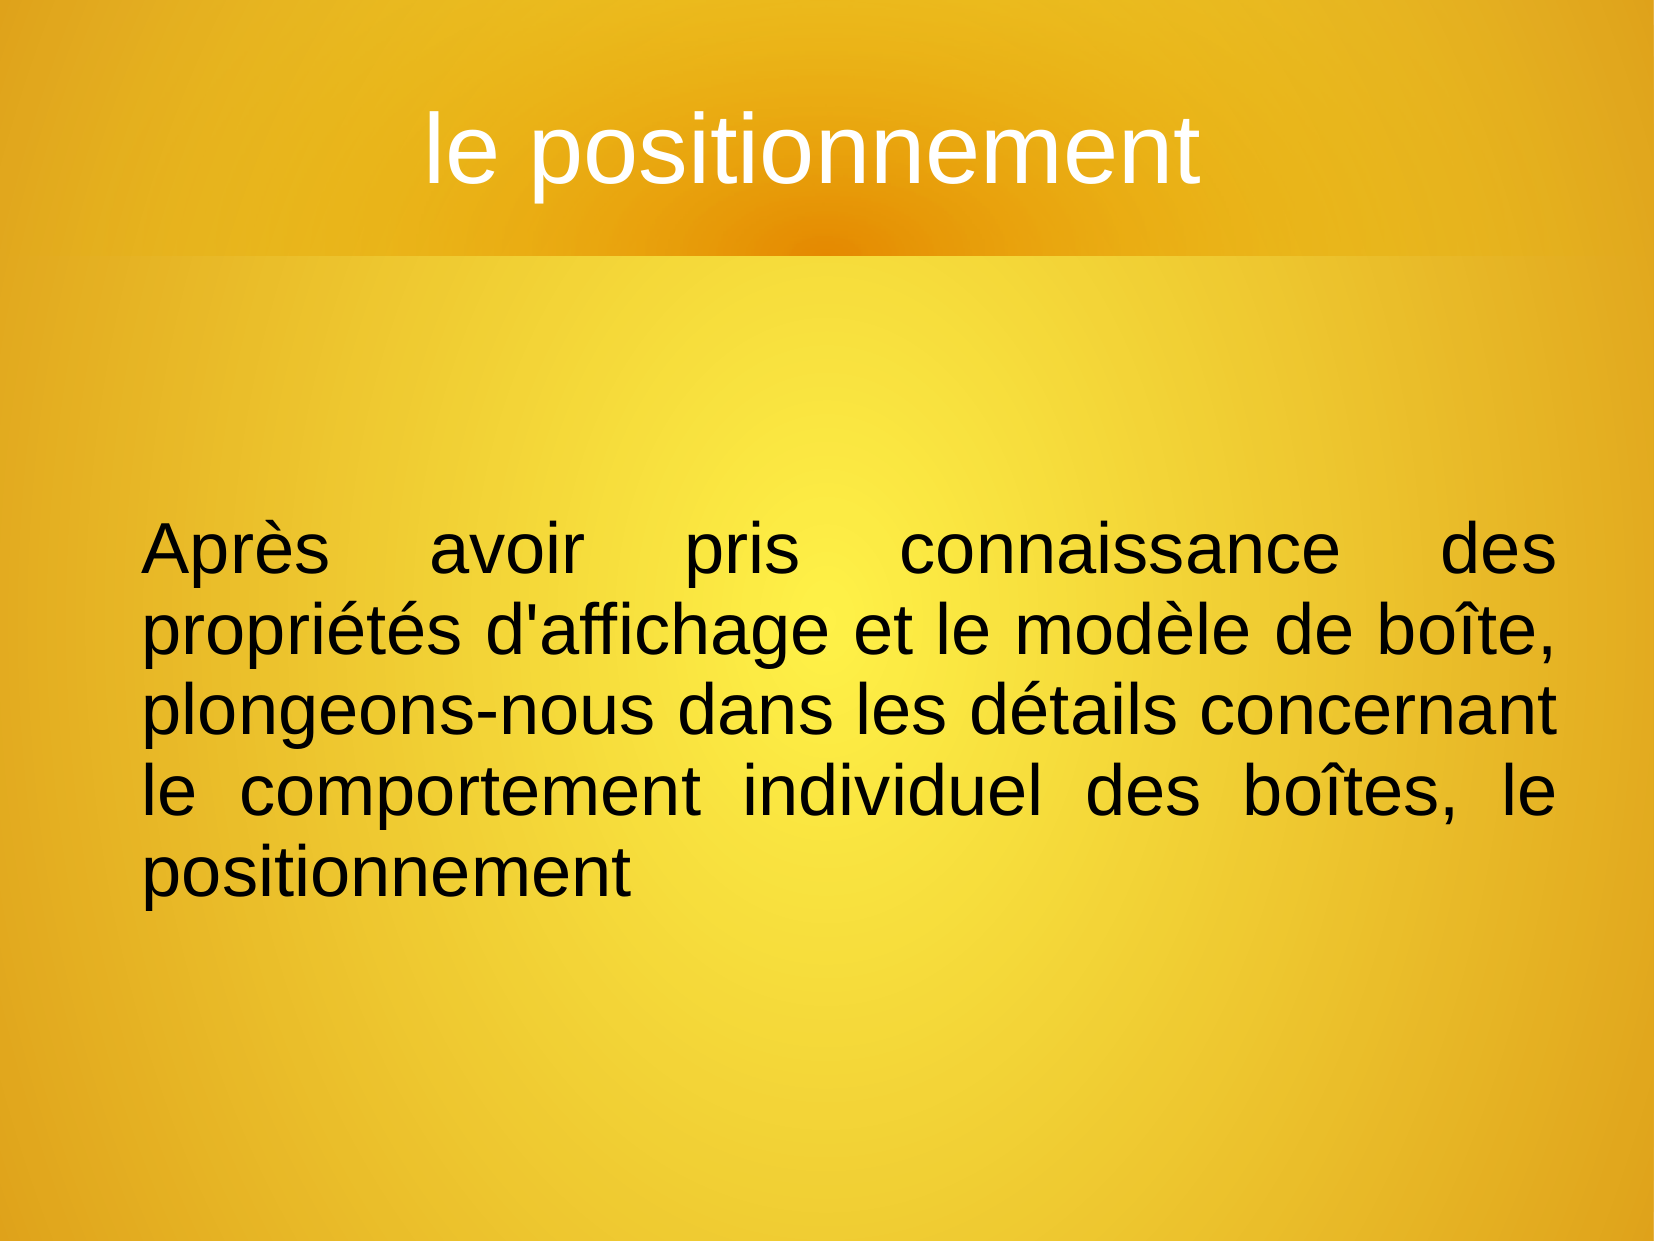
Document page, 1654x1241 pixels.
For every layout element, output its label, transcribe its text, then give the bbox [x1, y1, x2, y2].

list Après avoir pris connaissance des propriétés d'affichage et le modèle de boîte, plongeons-nous dans les détails concernant le comportement individuel des boîtes, le positionnement [70, 507, 1560, 1228]
title le positionnement [82, 47, 1571, 252]
